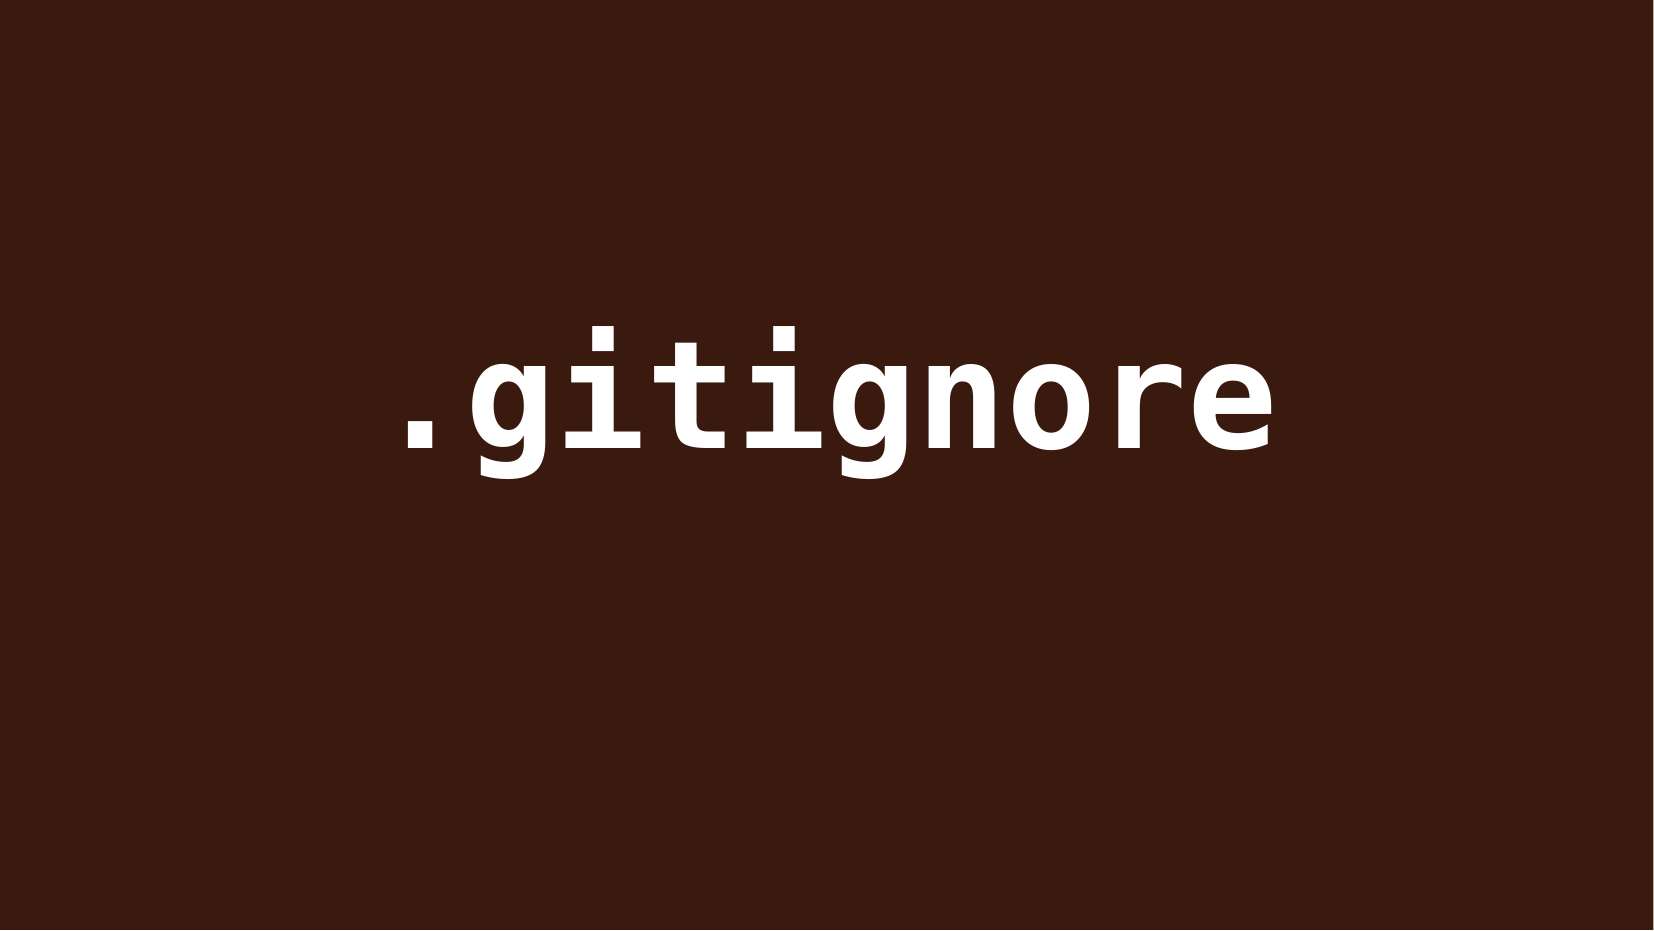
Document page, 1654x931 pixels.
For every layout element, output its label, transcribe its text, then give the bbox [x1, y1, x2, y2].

subtitle .gitignore [82, 37, 1571, 758]
